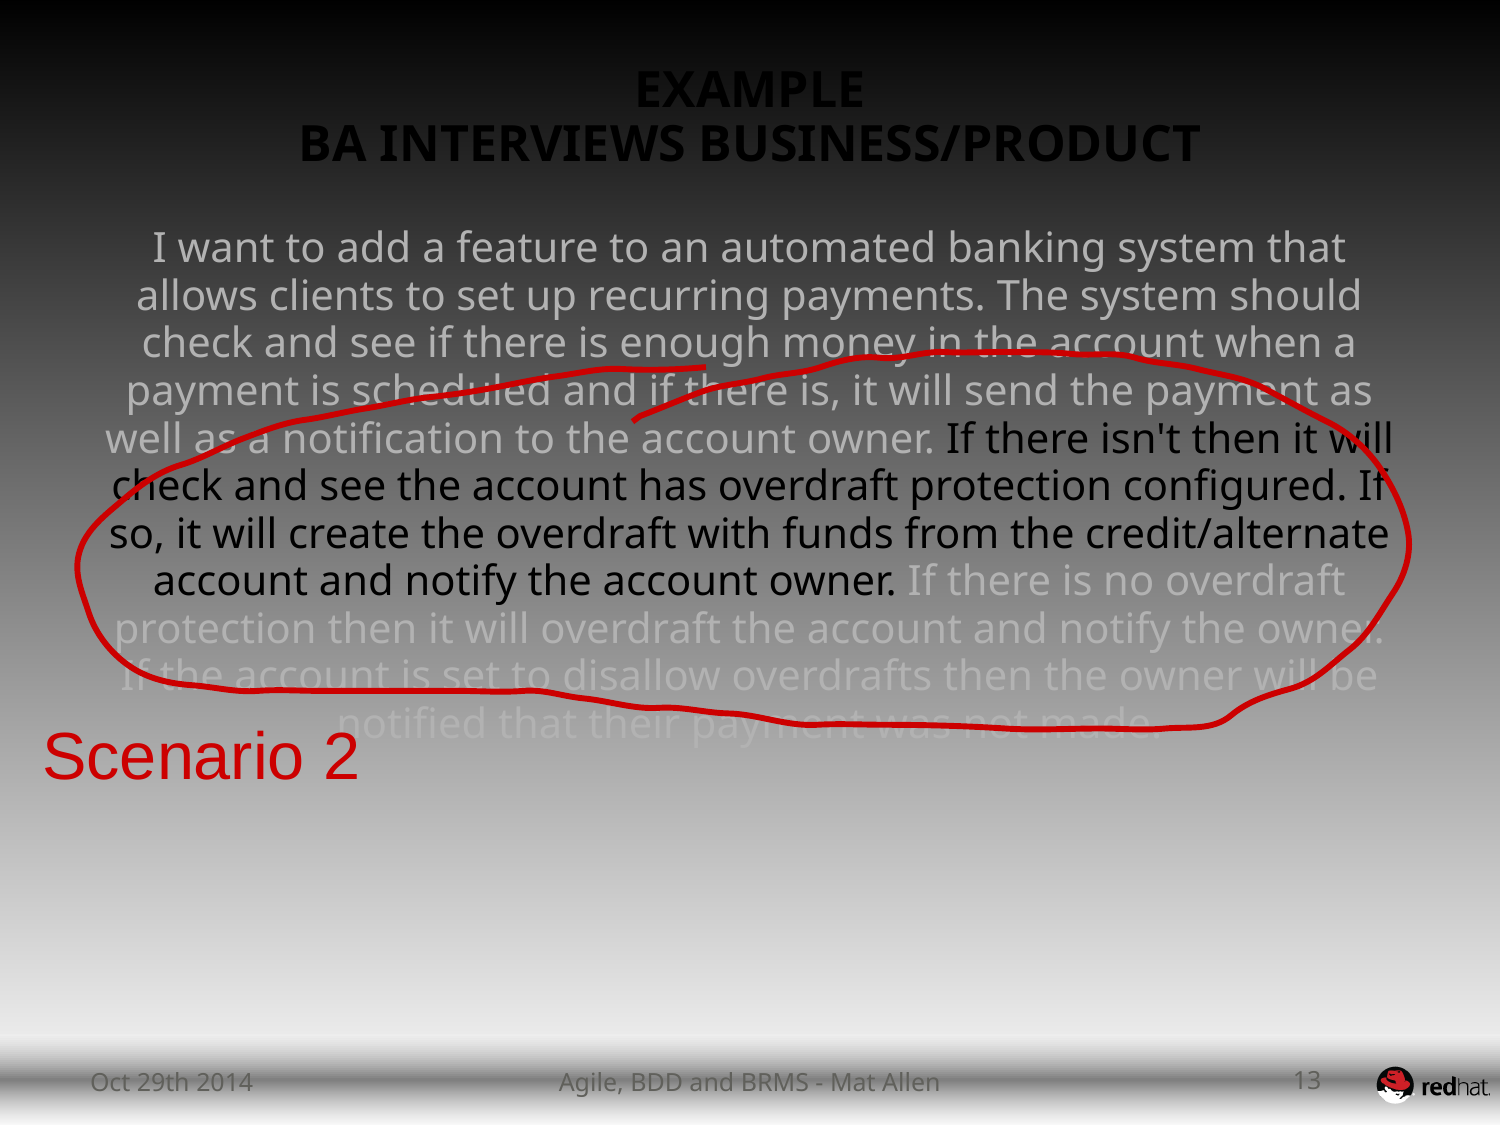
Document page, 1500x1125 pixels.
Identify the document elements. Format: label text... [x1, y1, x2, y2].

slide_number <number> [1074, 1051, 1337, 1112]
picture [1364, 1057, 1500, 1110]
footer Agile, BDD and BRMS - Mat Allen [512, 1051, 988, 1112]
text_box Scenario 2 [24, 708, 380, 805]
list I want to add a feature to an automated banking system that allows clients to set up recurring payments. The system should check and see if there is enough money in the account when a payment is scheduled and if there is, it will send the payment as well as a notification to the account owner. If there isn't then it will check and see the account has overdraft protection configured. If so, it will create the overdraft with funds from the credit/alternate account and notify the account owner. If there is no overdraft protection then it will overdraft the account and notify the owner. If the account is set to disallow overdrafts then the owner will be notified that their payment was not made. [74, 209, 1425, 1012]
slide_number Oct 29th 2014 [75, 1051, 425, 1112]
title Example BA interviews Business/Product [75, 22, 1426, 188]
